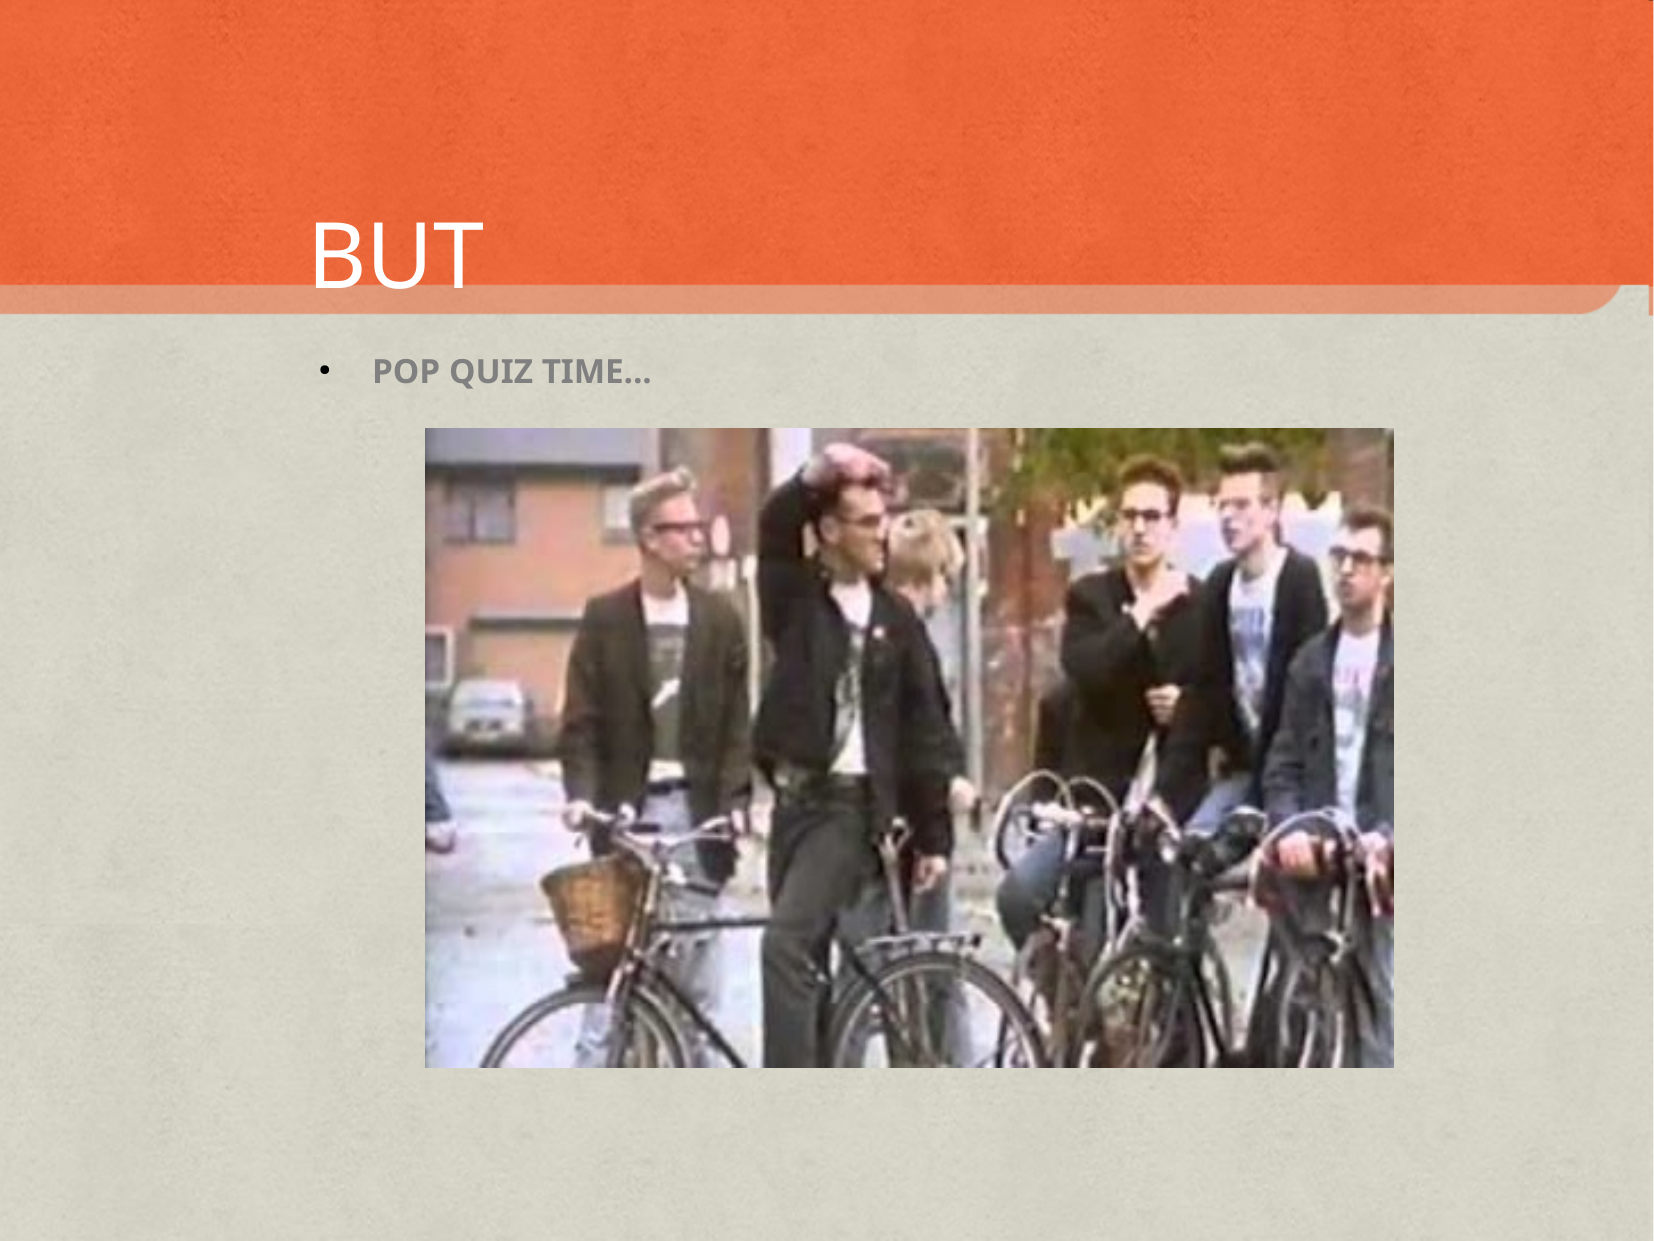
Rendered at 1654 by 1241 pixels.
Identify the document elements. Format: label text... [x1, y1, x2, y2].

title BUT [307, 188, 1654, 317]
list POP QUIZ TIME... [301, 348, 1654, 1068]
picture [0, 0, 1654, 1241]
